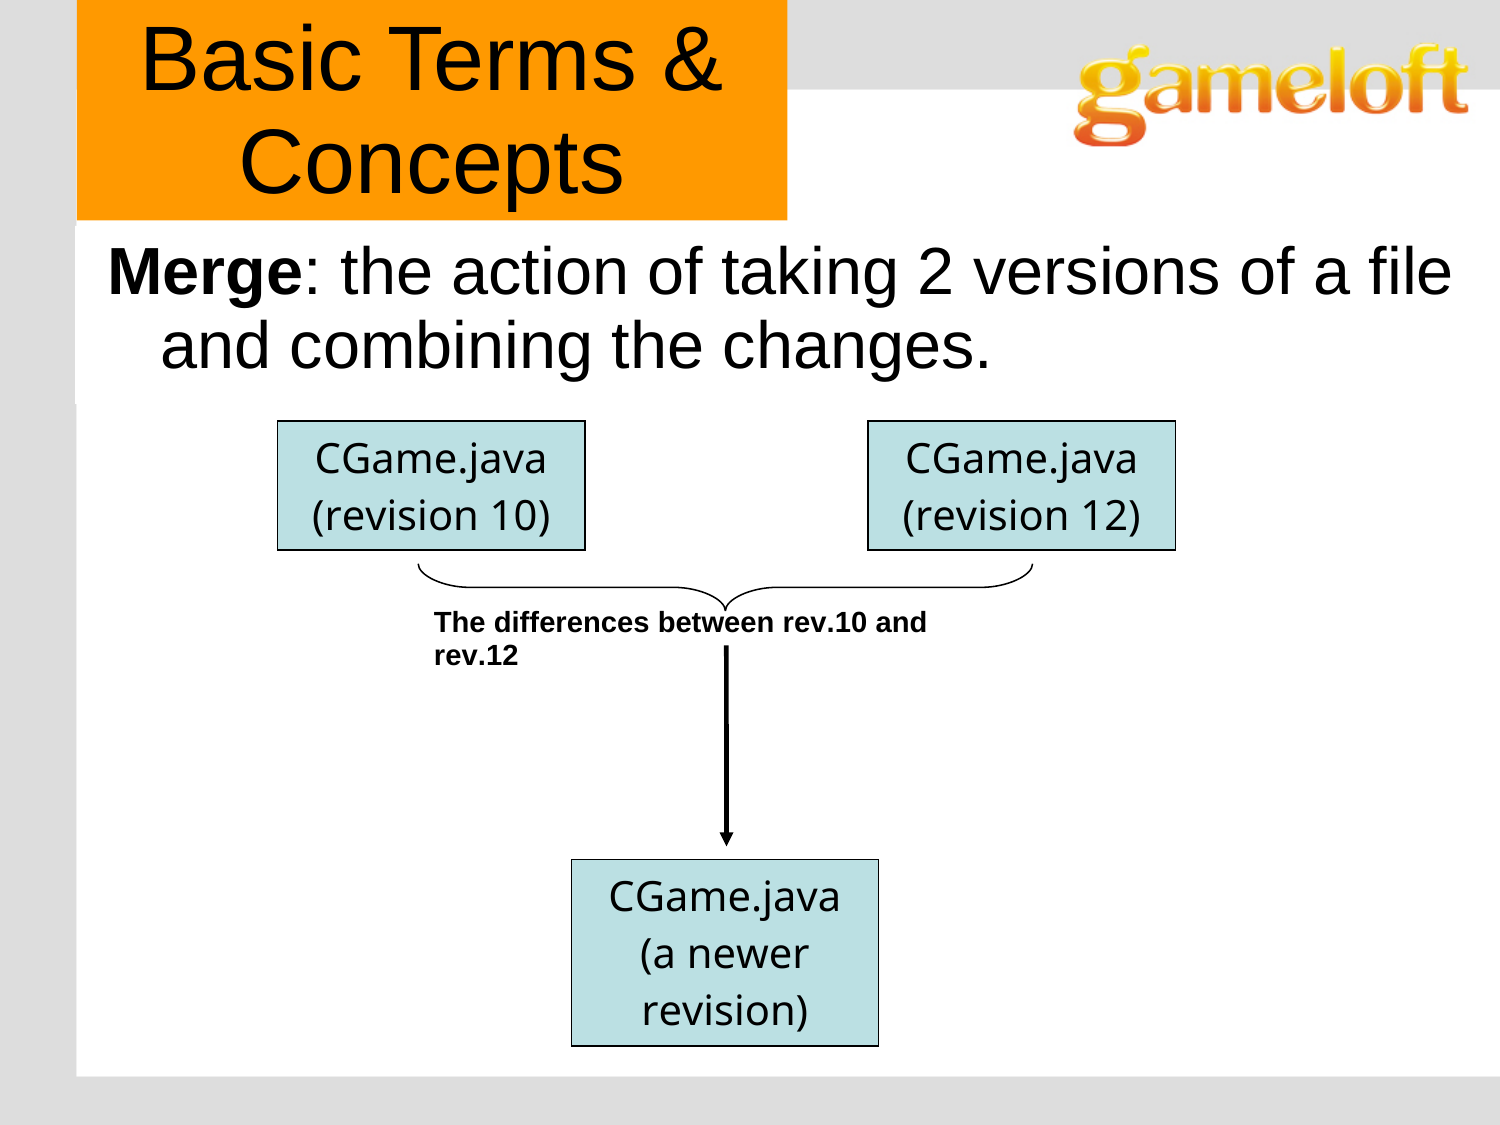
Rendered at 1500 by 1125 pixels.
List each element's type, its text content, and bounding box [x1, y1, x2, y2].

list Merge: the action of taking 2 versions of a file and combining the changes. [75, 225, 1471, 404]
text_box CGame.java (a newer revision)‏ [571, 859, 879, 1046]
title Basic Terms & Concepts [76, 0, 788, 221]
text_box CGame.java (revision 12)‏ [868, 420, 1176, 551]
picture [0, 0, 1500, 1125]
text_box CGame.java (revision 10)‏ [277, 420, 585, 551]
text_box The differences between rev.10 and rev.12 [419, 598, 1034, 680]
